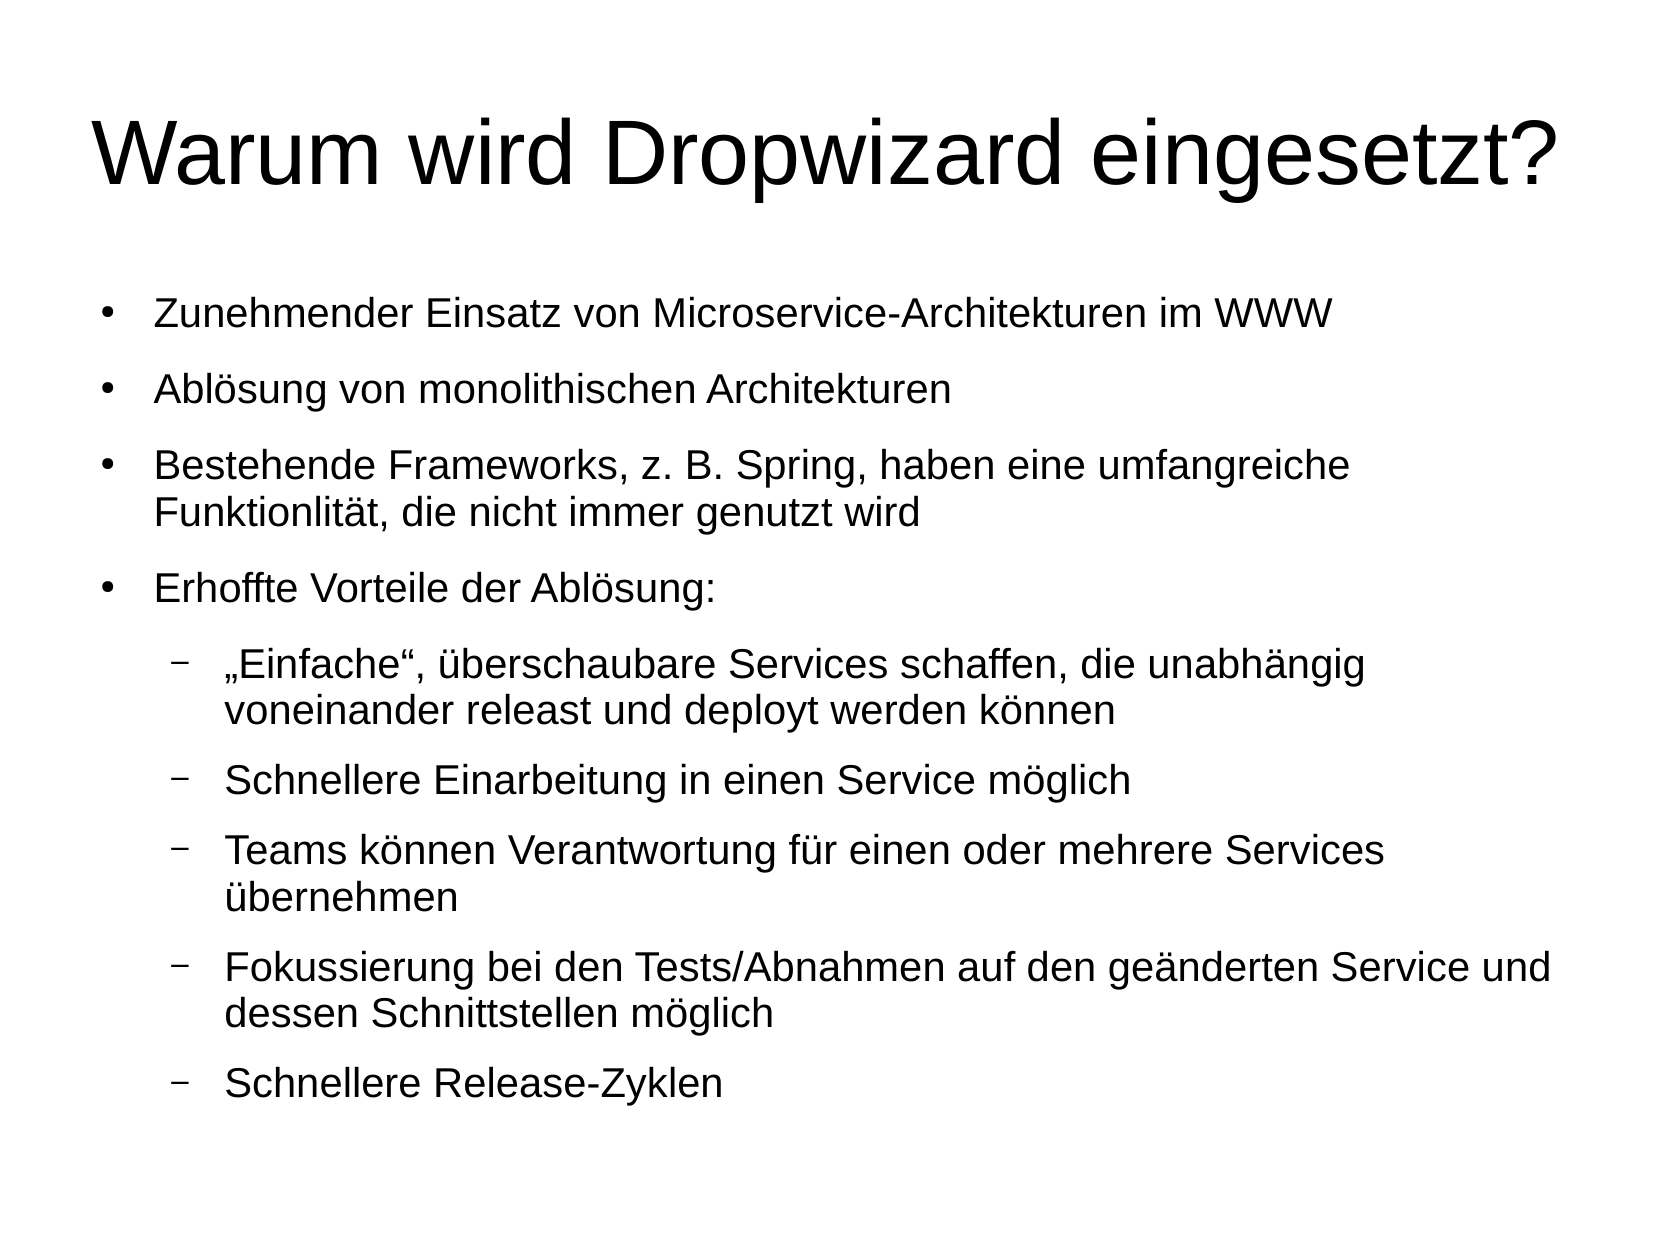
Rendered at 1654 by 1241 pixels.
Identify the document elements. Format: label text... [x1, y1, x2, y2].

list Zunehmender Einsatz von Microservice-Architekturen im WWW Ablösung von monolithischen Architekturen Bestehende Frameworks, z. B. Spring, haben eine umfangreiche Funktionlität, die nicht immer genutzt wird Erhoffte Vorteile der Ablösung: „Einfache“, überschaubare Services schaffen, die unabhängig voneinander releast und deployt werden können Schnellere Einarbeitung in einen Service möglich Teams können Verantwortung für einen oder mehrere Services übernehmen Fokussierung bei den Tests/Abnahmen auf den geänderten Service und dessen Schnittstellen möglich Schnellere Release-Zyklen [82, 290, 1571, 1109]
title Warum wird Dropwizard eingesetzt? [82, 49, 1571, 257]
